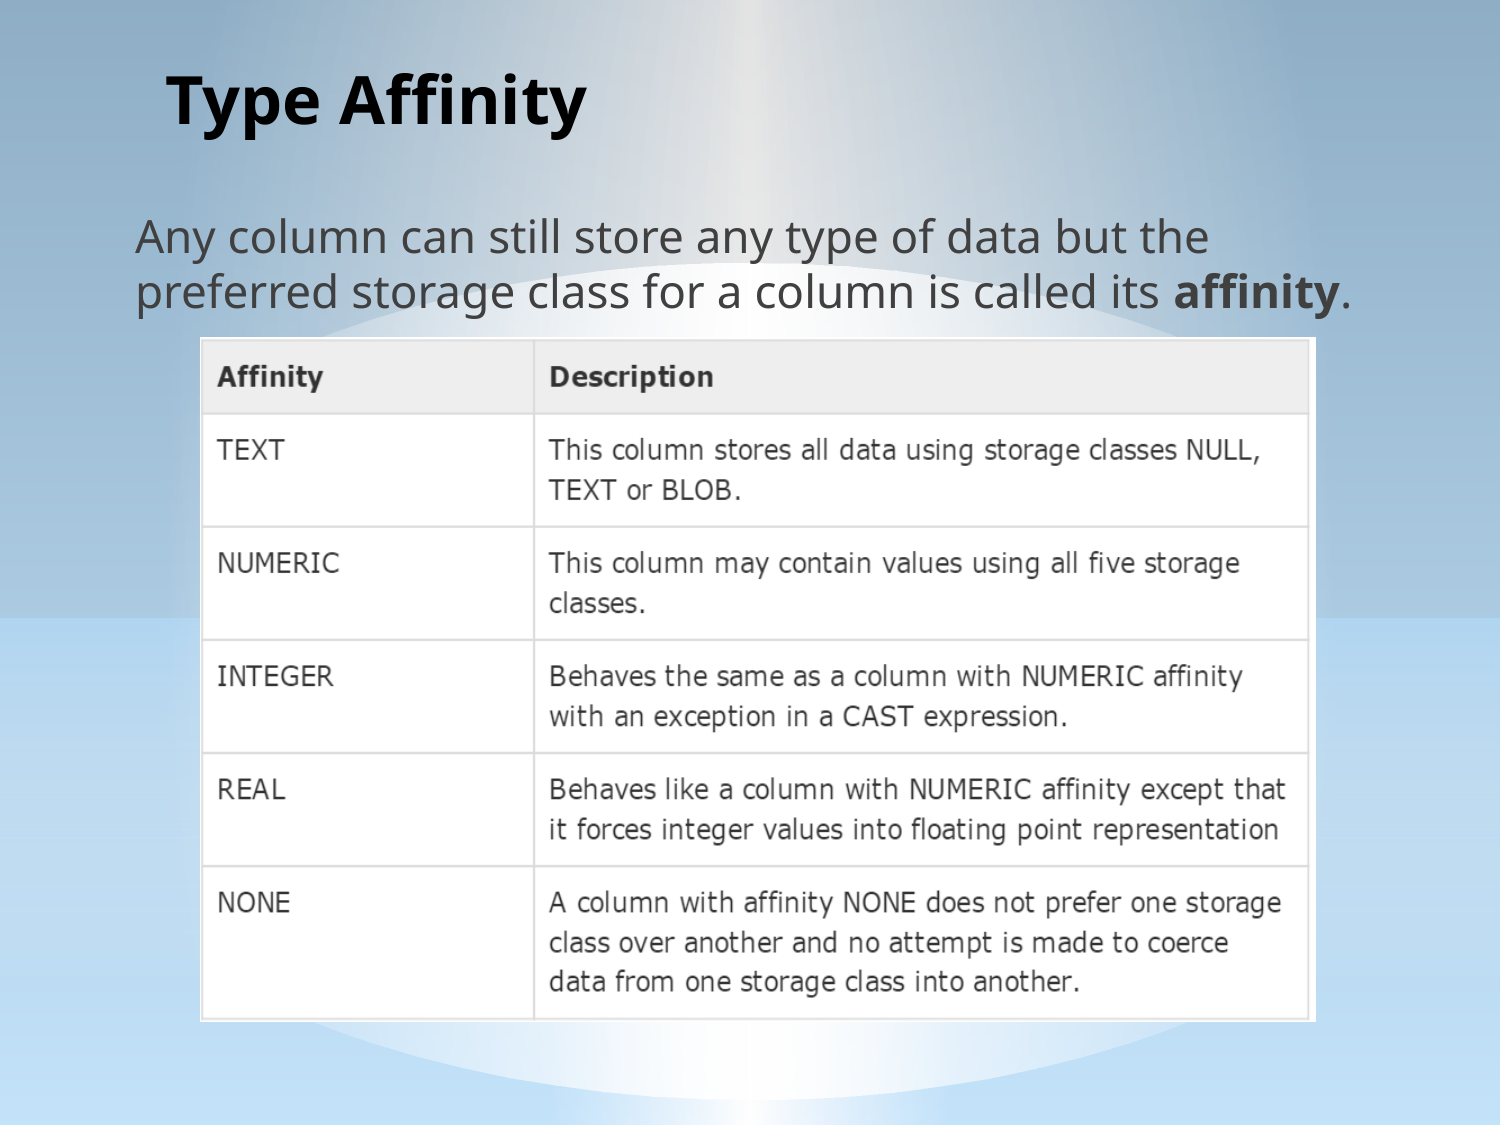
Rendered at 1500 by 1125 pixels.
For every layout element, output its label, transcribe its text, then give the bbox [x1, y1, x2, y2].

title Type Affinity [150, 50, 1219, 175]
list Any column can still store any type of data but the preferred storage class for a column is called its affinity. [112, 200, 1413, 770]
picture [200, 770, 1316, 1022]
